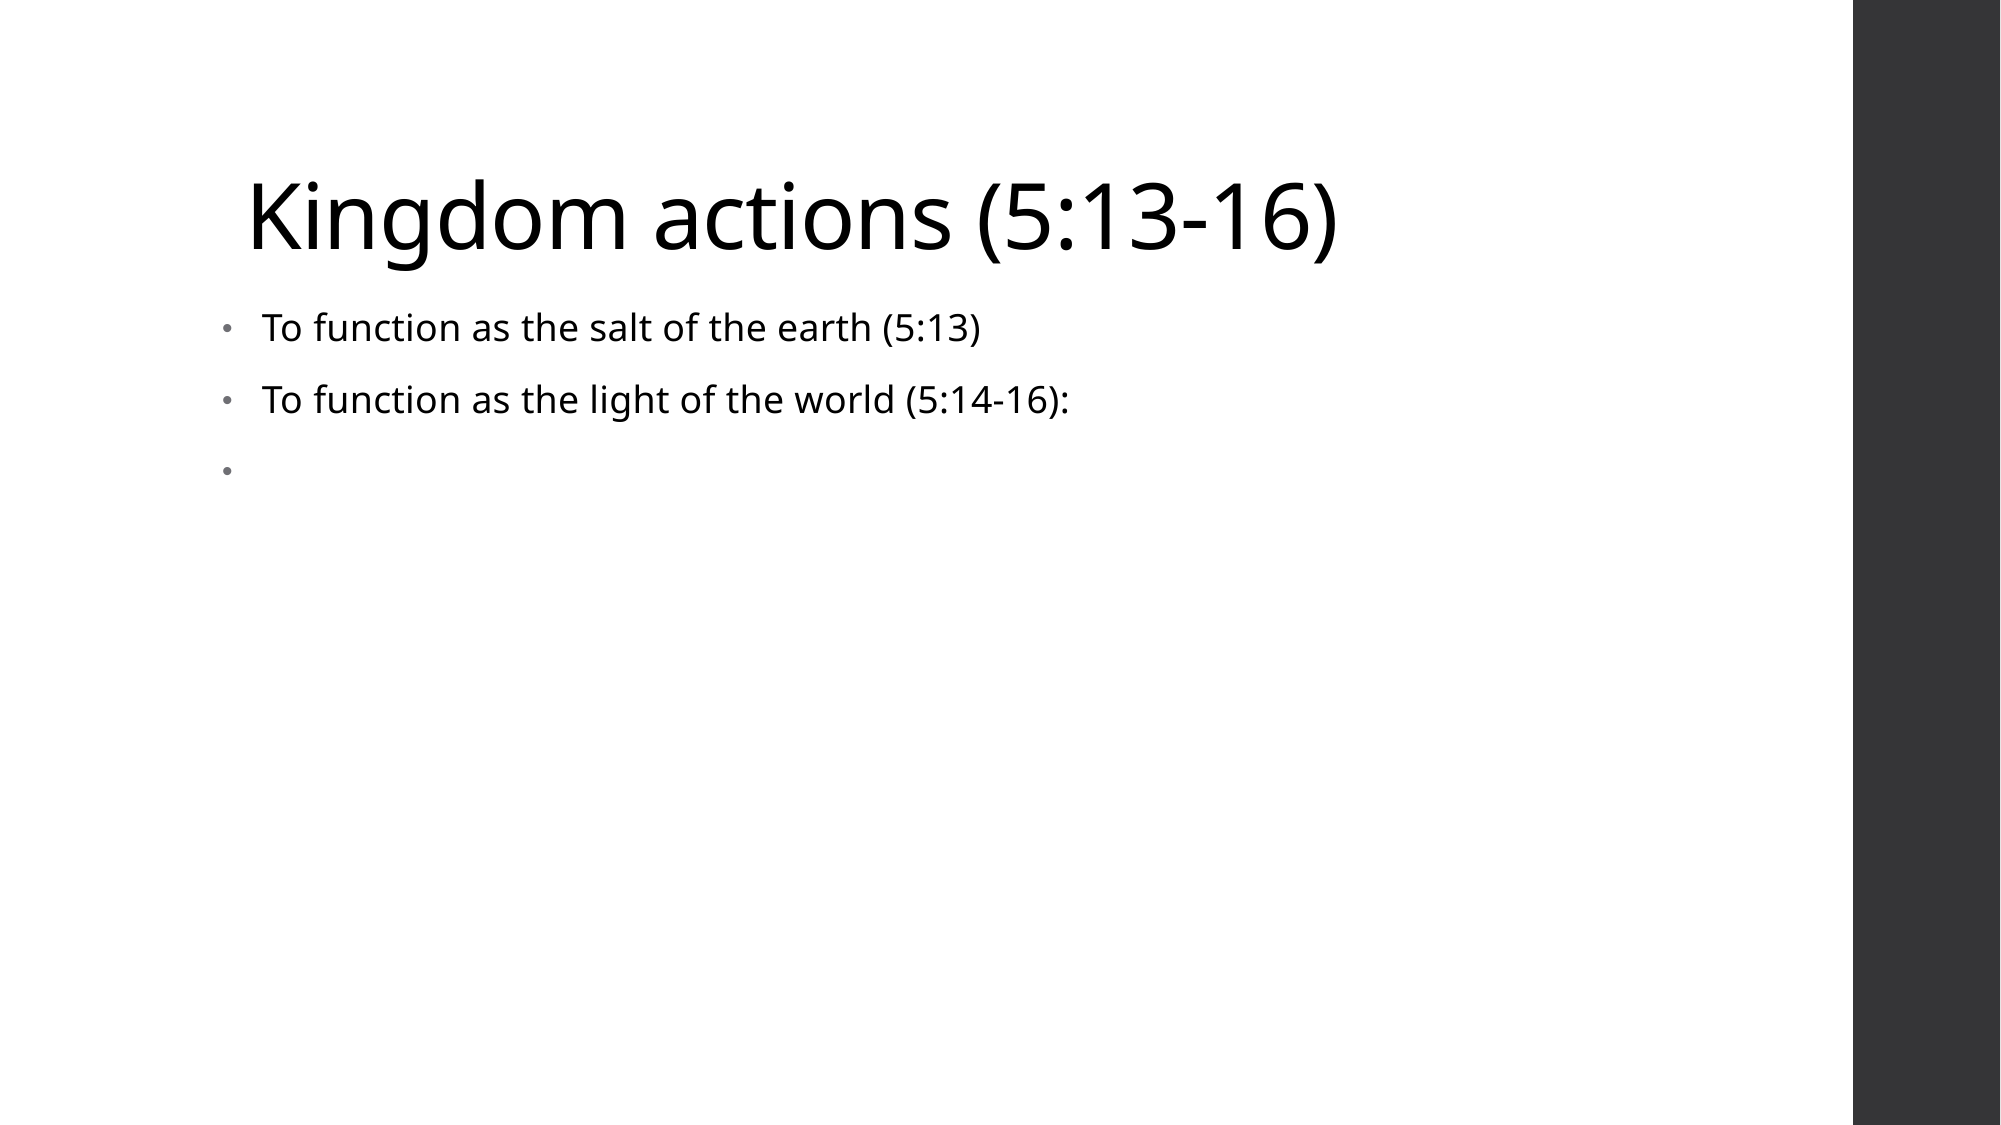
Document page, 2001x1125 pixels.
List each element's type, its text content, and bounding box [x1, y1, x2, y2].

list To function as the salt of the earth (5:13) To function as the light of the world (5:14-16): [206, 299, 1617, 1014]
title Kingdom actions (5:13-16) [206, 60, 1797, 278]
